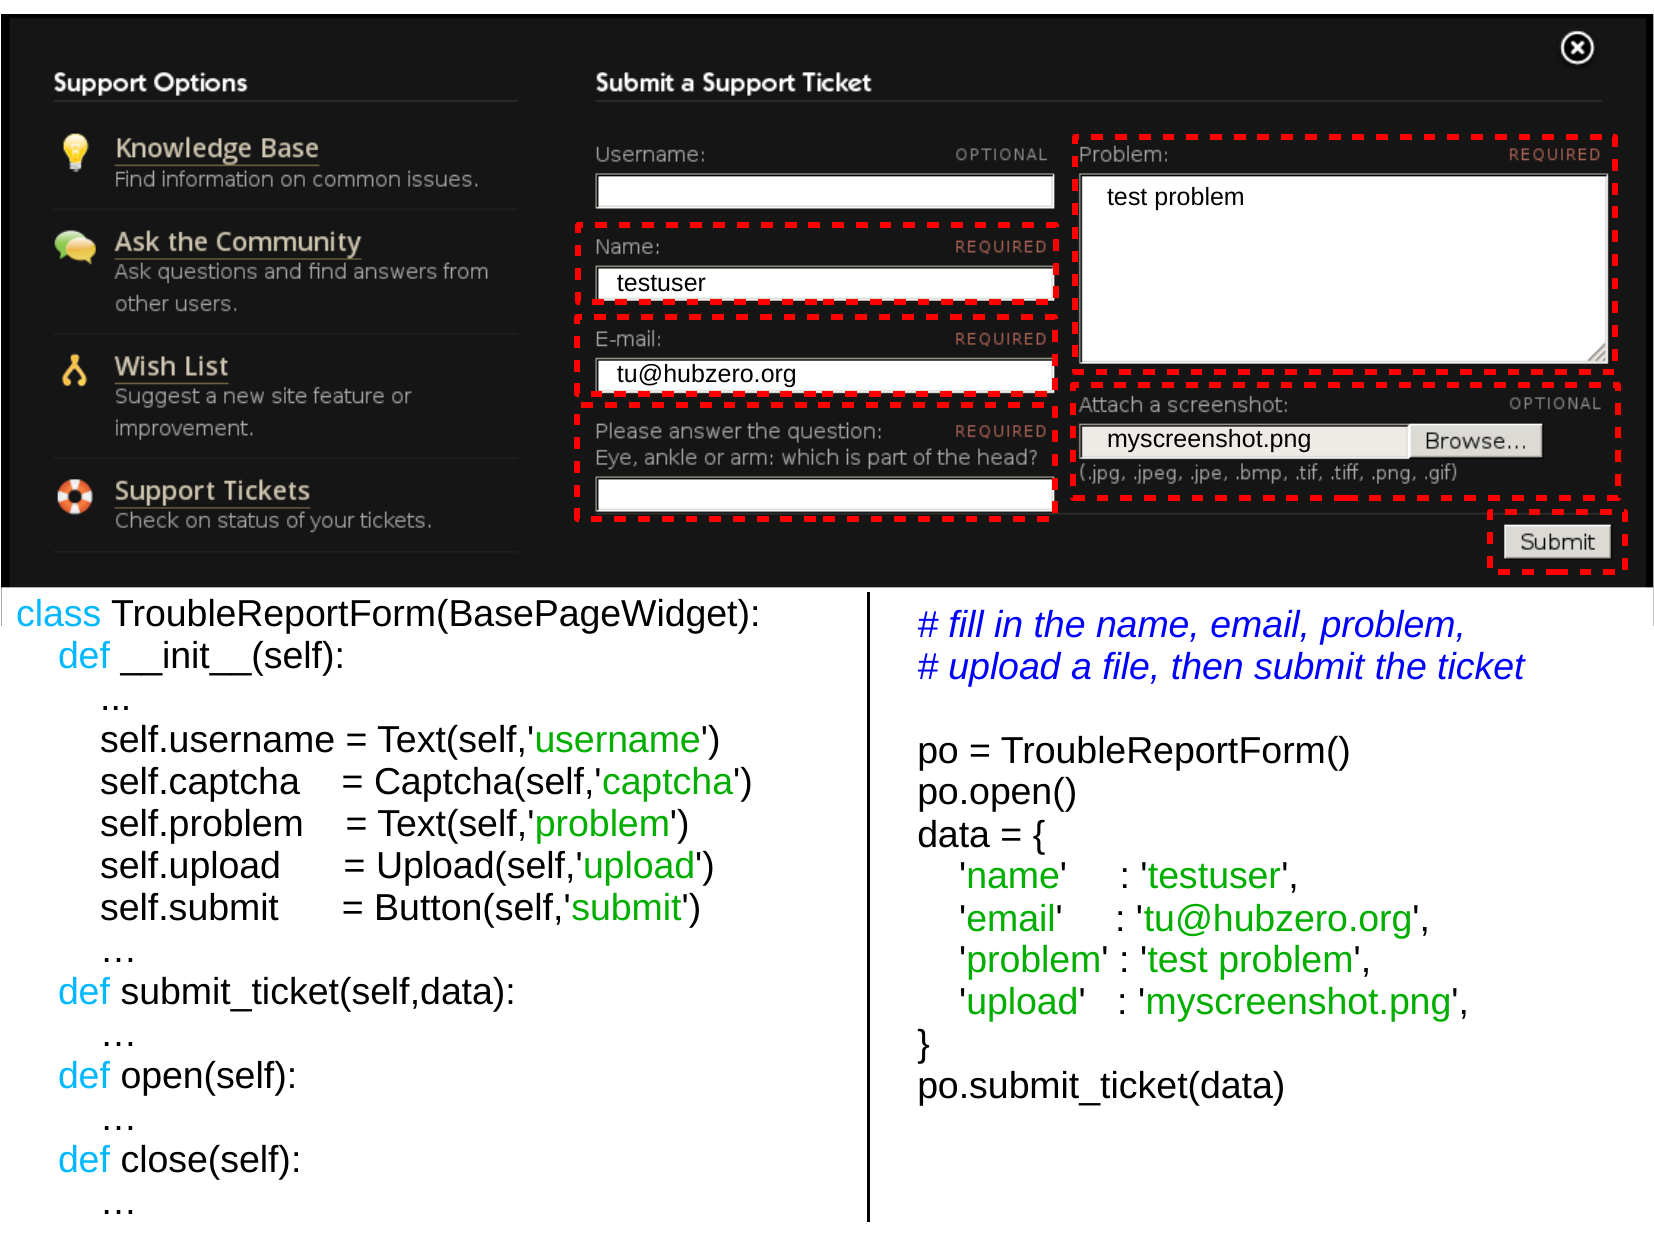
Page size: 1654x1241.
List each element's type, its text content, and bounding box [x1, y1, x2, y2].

text_box [776, 587, 1654, 1212]
text_box class TroubleReportForm(BasePageWidget): def __init__(self): ... self.username = Text(self,'username') self.captcha = Captcha(self,'captcha') self.problem = Text(self,'problem') self.upload = Upload(self,'upload') self.submit = Button(self,'submit') … def submit_ticket(self,data): … def open(self): … def close(self): … [1, 585, 776, 1231]
text_box tu@hubzero.org [602, 352, 813, 396]
picture [1, 14, 1654, 587]
text_box test problem [1092, 175, 1261, 219]
text_box # fill in the name, email, problem, # upload a file, then submit the ticket po = TroubleReportForm() po.open() data = { 'name' : 'testuser', 'email' : 'tu@hubzero.org', 'problem' : 'test problem', 'upload' : 'myscreenshot.png', } po.submit_ticket(data) [902, 595, 1540, 1115]
text_box testuser [602, 260, 722, 304]
text_box myscreenshot.png [1092, 417, 1327, 461]
